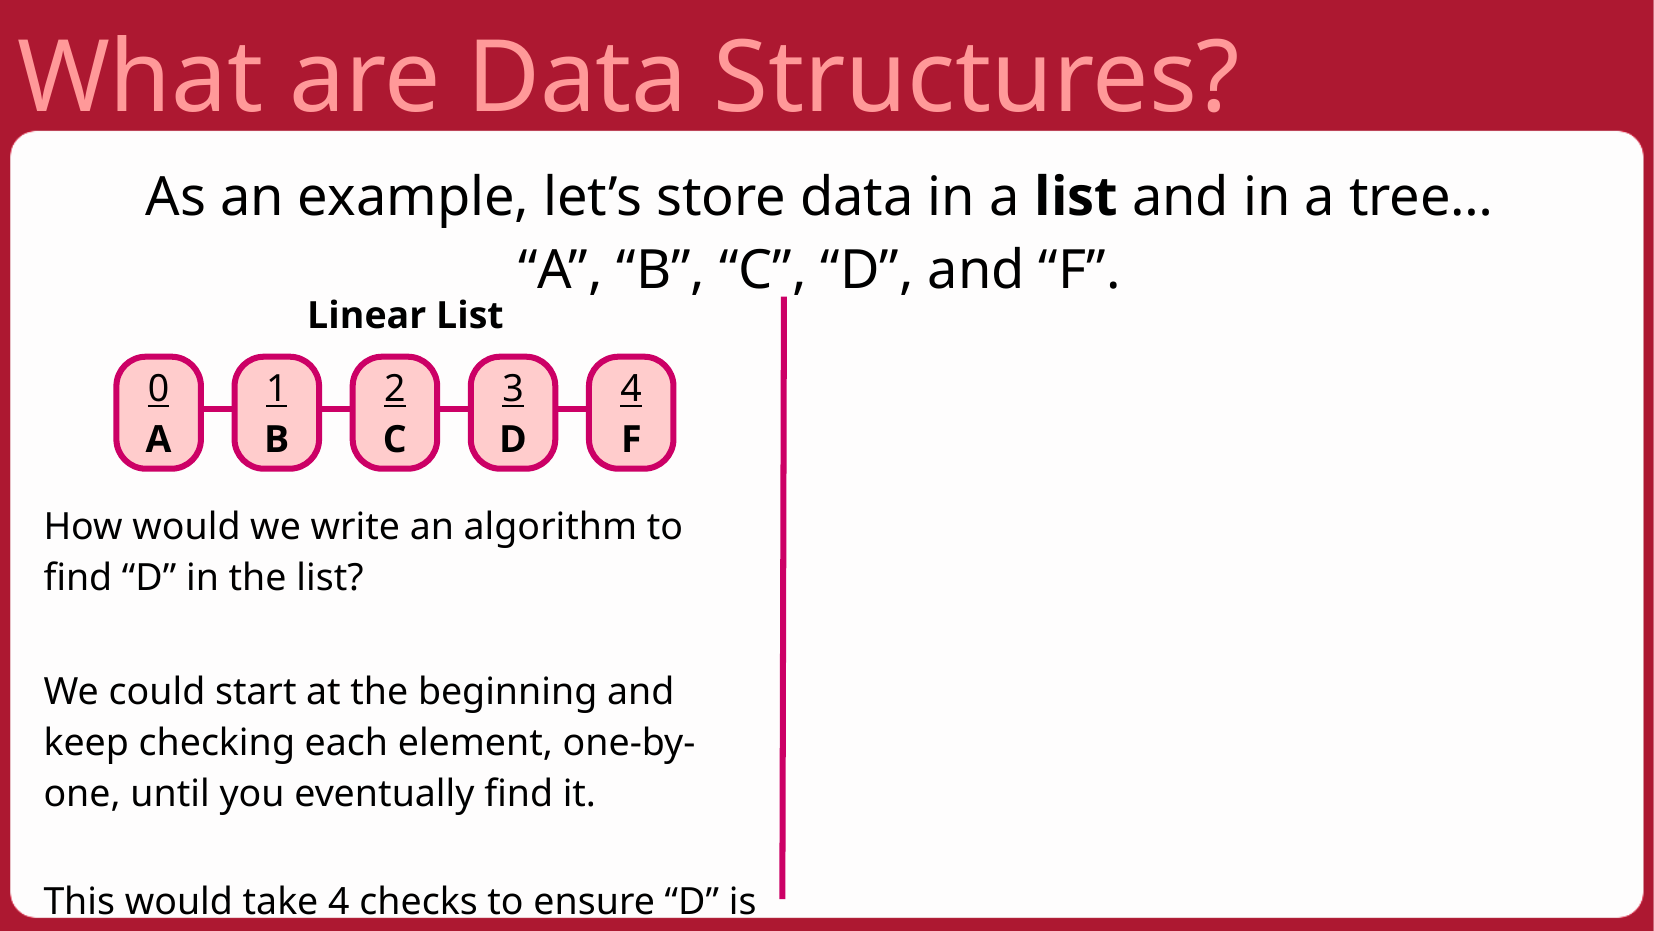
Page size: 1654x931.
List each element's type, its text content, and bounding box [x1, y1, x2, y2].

title What are Data Structures? [17, 8, 1573, 136]
picture [0, 0, 1654, 931]
text_box How would we write an algorithm to find “D” in the list? We could start at the beginning and keep checking each element, one-by-one, until you eventually find it. This would take 4 checks to ensure “D” is found. [43, 499, 760, 906]
text_box 0 A [116, 356, 201, 469]
text_box 3 D [470, 356, 556, 469]
text_box 2 C [352, 356, 438, 469]
text_box 1 B [234, 356, 320, 469]
text_box As an example, let’s store data in a list and in a tree… “A”, “B”, “C”, “D”, and “F”. [62, 157, 1577, 279]
text_box Linear List [30, 282, 782, 346]
text_box 4 F [588, 356, 674, 469]
